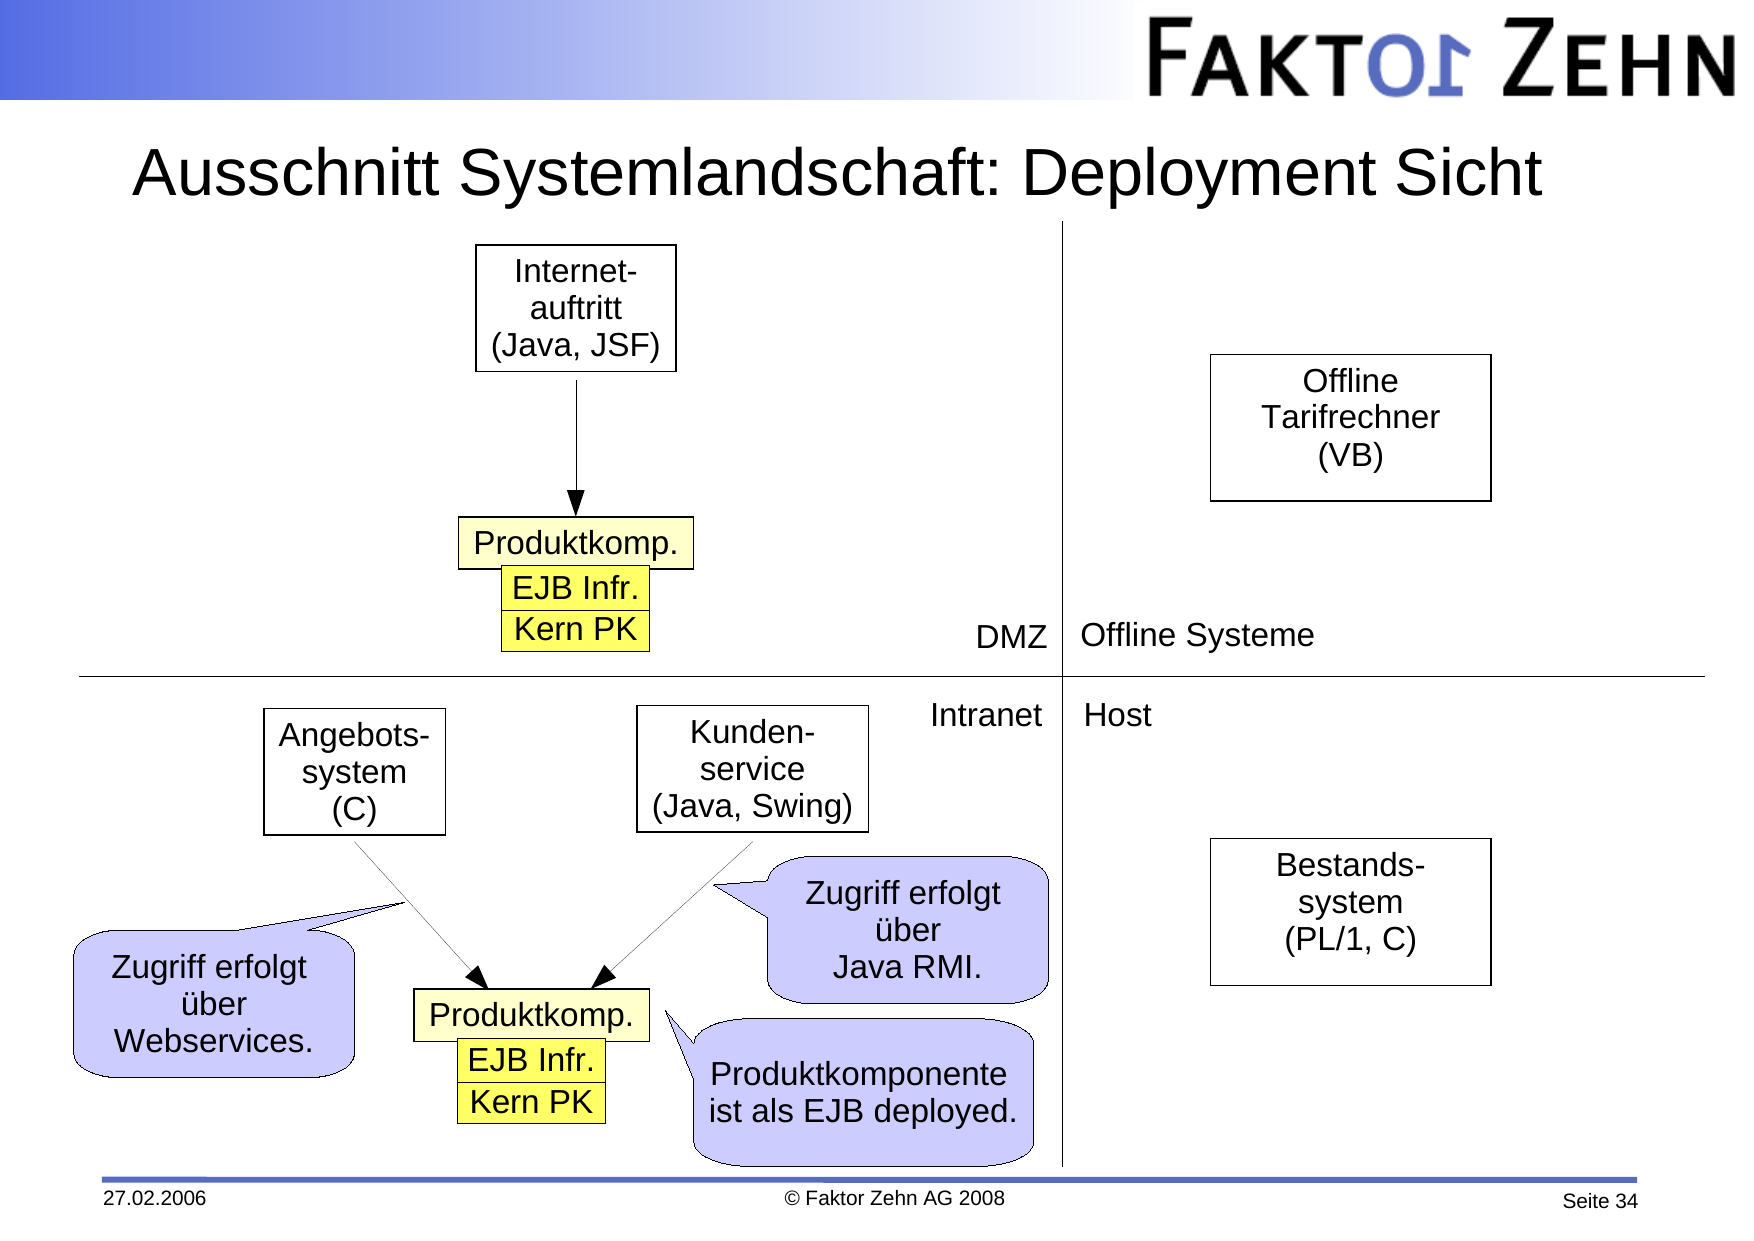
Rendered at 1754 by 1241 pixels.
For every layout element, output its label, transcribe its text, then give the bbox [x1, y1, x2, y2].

text_box Zugriff erfolgt über Java RMI. [713, 856, 1049, 1004]
text_box Offline Systeme [1065, 608, 1331, 661]
text_box Produktkomp. [414, 989, 650, 1042]
text_box Kunden- service (Java, Swing) [636, 705, 869, 833]
text_box Produktkomponente ist als EJB deployed. [665, 1010, 1034, 1167]
text_box Intranet [915, 689, 1058, 742]
text_box Produktkomp. [458, 516, 694, 570]
text_box Angebots- system (C) [263, 708, 446, 836]
text_box Bestands- system (PL/1, C) [1210, 838, 1492, 986]
text_box EJB Infr. [501, 565, 650, 611]
title Ausschnitt Systemlandschaft: Deployment Sicht [132, 118, 1625, 227]
text_box Offline Tarifrechner (VB) [1210, 354, 1492, 502]
text_box DMZ [960, 610, 1062, 664]
text_box Internet- auftritt (Java, JSF) [476, 245, 677, 372]
text_box Kern PK [501, 611, 650, 652]
text_box Zugriff erfolgt über Webservices. [73, 902, 405, 1078]
text_box EJB Infr. [457, 1038, 606, 1083]
text_box Kern PK [457, 1083, 606, 1124]
picture [1133, 2, 1749, 105]
text_box Host [1068, 689, 1167, 742]
